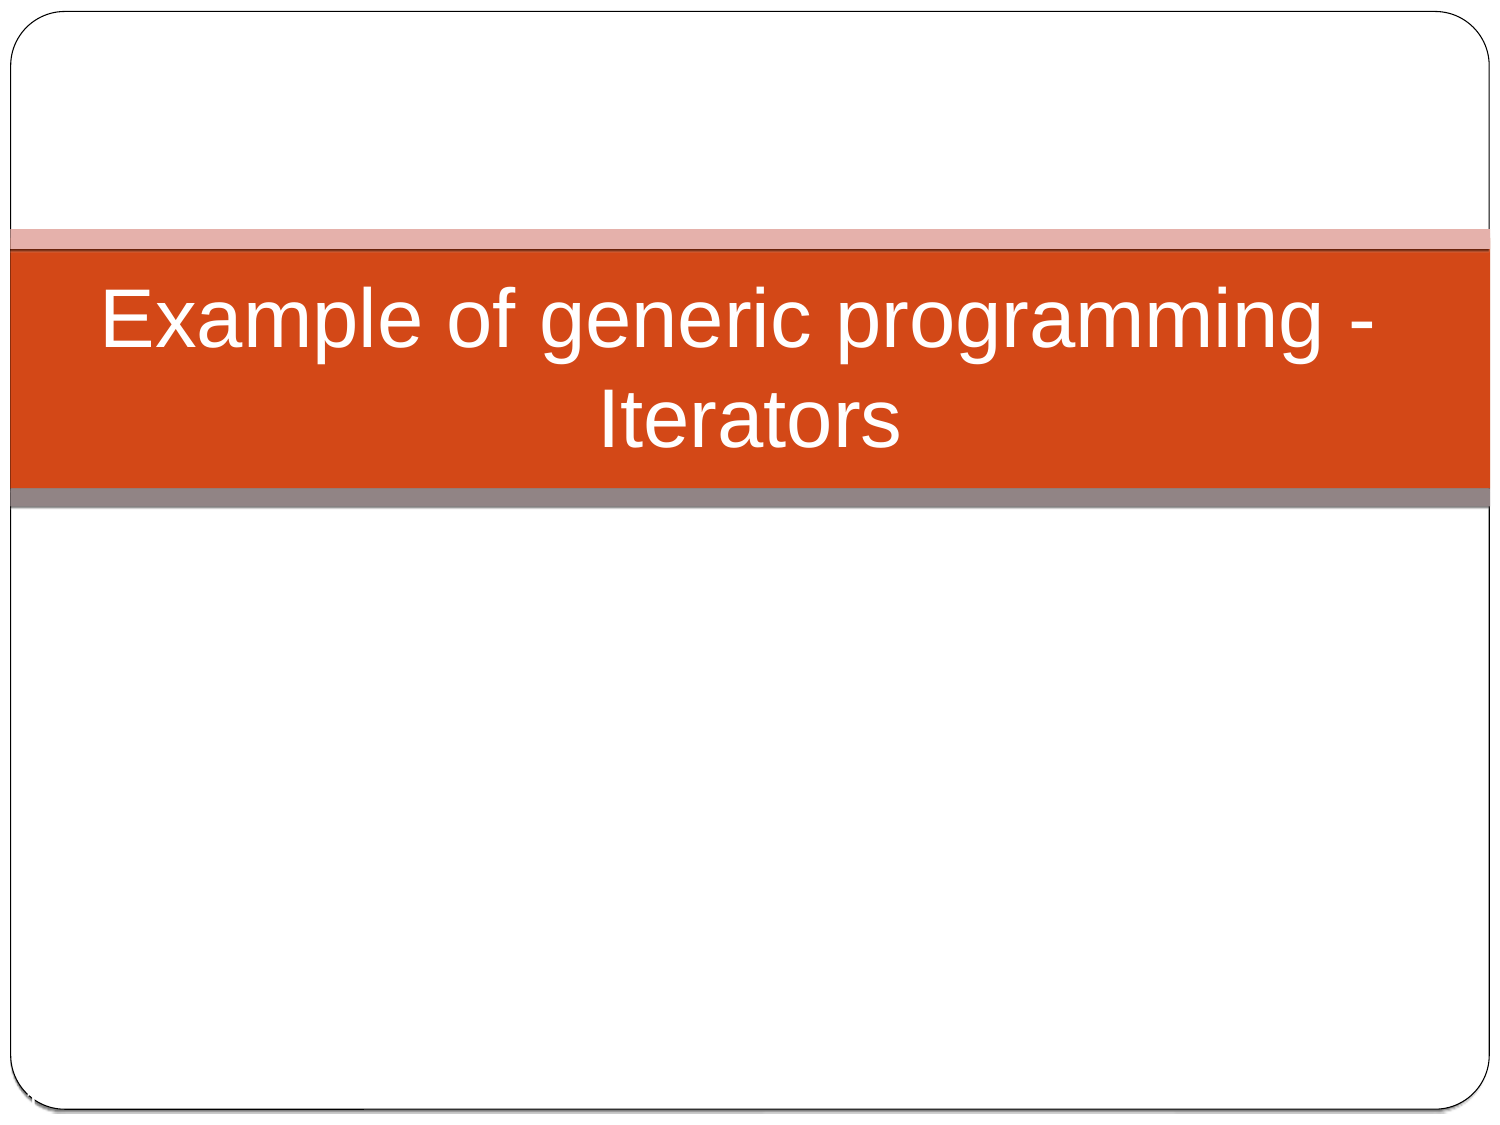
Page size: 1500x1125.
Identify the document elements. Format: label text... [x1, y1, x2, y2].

title Example of generic programming - Iterators [75, 247, 1425, 489]
slide_number <number> [0, 1074, 50, 1125]
